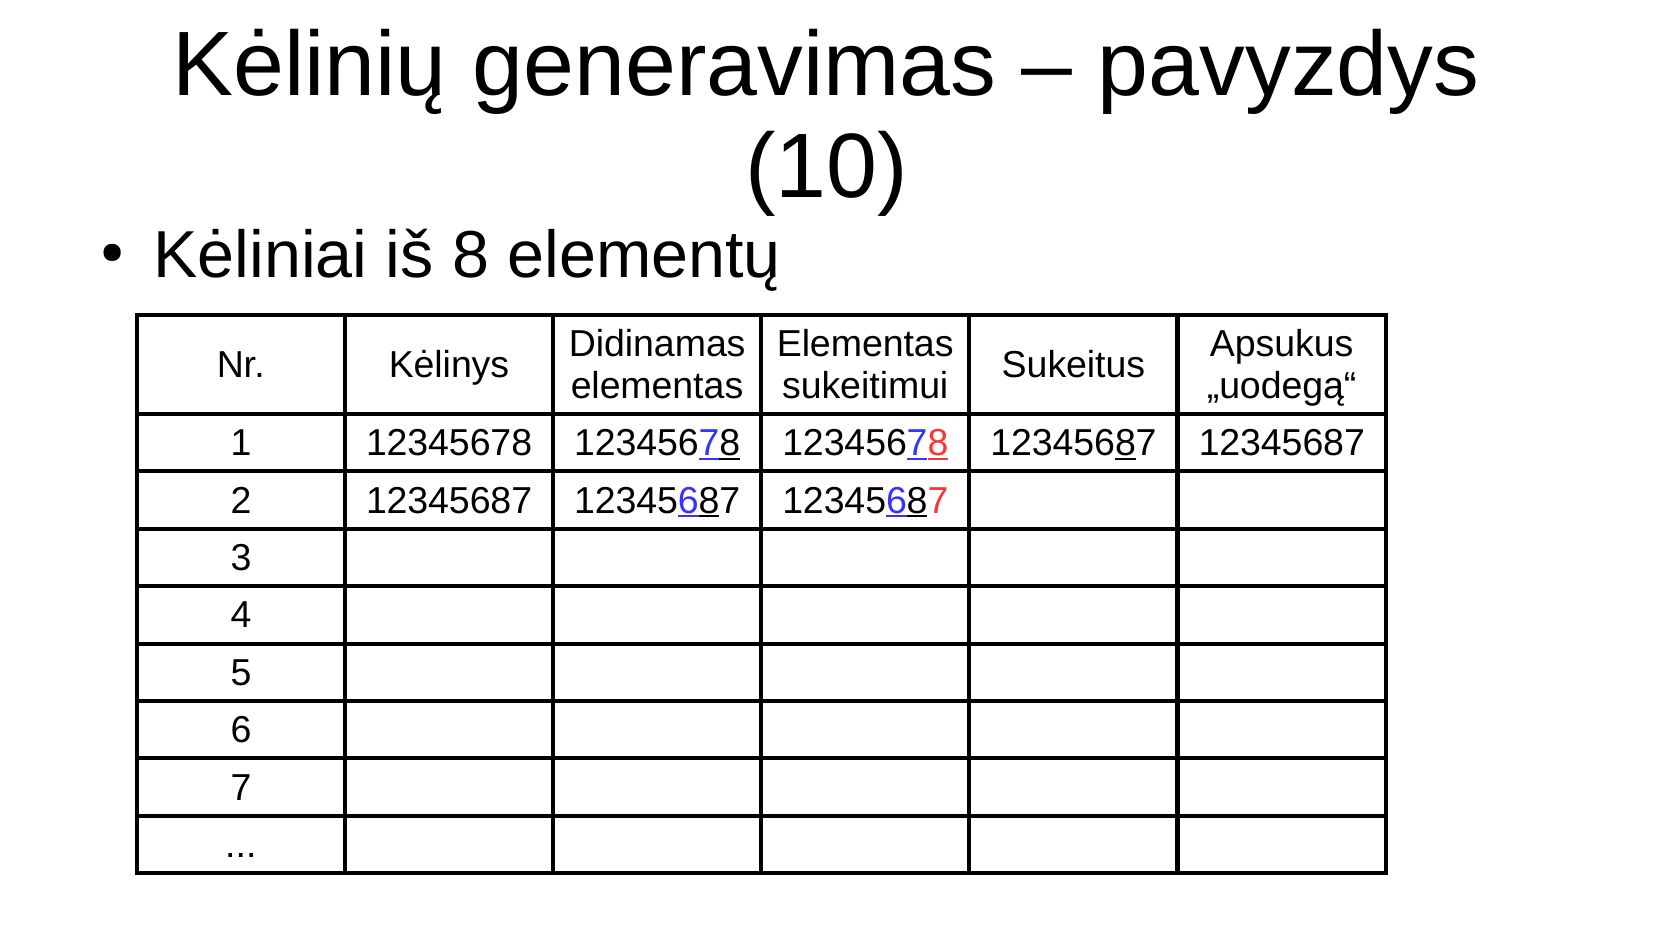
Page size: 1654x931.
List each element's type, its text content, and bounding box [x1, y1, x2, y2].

table_cell 12345687 [763, 473, 967, 527]
table_cell [1180, 818, 1384, 871]
table_cell 12345678 [555, 416, 759, 469]
table_cell [763, 531, 967, 584]
table_cell 7 [139, 760, 343, 814]
table_cell [971, 703, 1175, 756]
table_cell [971, 531, 1175, 584]
table_cell [347, 818, 551, 871]
table_header Apsukus „uodegą“ [1180, 317, 1384, 412]
table_cell 12345678 [347, 416, 551, 469]
table_header Elementas sukeitimui [763, 317, 967, 412]
table_cell 12345687 [555, 473, 759, 527]
table_cell [1180, 760, 1384, 814]
table_cell 12345687 [347, 473, 551, 527]
table_cell [555, 703, 759, 756]
table_cell [1180, 646, 1384, 699]
table_cell [763, 760, 967, 814]
table_cell [347, 703, 551, 756]
table_cell [347, 760, 551, 814]
table_header Didinamas elementas [555, 317, 759, 412]
table_cell 5 [139, 646, 343, 699]
table_cell [763, 703, 967, 756]
table_cell [971, 646, 1175, 699]
table_cell [555, 646, 759, 699]
table_cell [763, 646, 967, 699]
table_cell [1180, 473, 1384, 527]
table_cell [971, 473, 1175, 527]
table_header Kėlinys [347, 317, 551, 412]
table_cell [347, 588, 551, 642]
table_cell [1180, 588, 1384, 642]
table_cell 12345687 [1180, 416, 1384, 469]
table_cell [763, 818, 967, 871]
table_cell [347, 531, 551, 584]
table_header Sukeitus [971, 317, 1175, 412]
table_cell 2 [139, 473, 343, 527]
table_cell ... [139, 818, 343, 871]
table_cell [555, 588, 759, 642]
table_cell [555, 760, 759, 814]
table_cell [347, 646, 551, 699]
table_cell [971, 760, 1175, 814]
table_cell [971, 588, 1175, 642]
table_cell 3 [139, 531, 343, 584]
table_cell [1180, 531, 1384, 584]
table_cell [555, 818, 759, 871]
table_cell 1 [139, 416, 343, 469]
table_cell [971, 818, 1175, 871]
list Kėliniai iš 8 elementų [82, 217, 1571, 757]
table_cell 12345687 [971, 416, 1175, 469]
title Kėlinių generavimas – pavyzdys (10) [82, 12, 1571, 217]
table_cell 12345678 [763, 416, 967, 469]
table_cell [763, 588, 967, 642]
table_cell 4 [139, 588, 343, 642]
table_cell 6 [139, 703, 343, 756]
table_cell [1180, 703, 1384, 756]
table_cell [555, 531, 759, 584]
table_header Nr. [139, 317, 343, 412]
